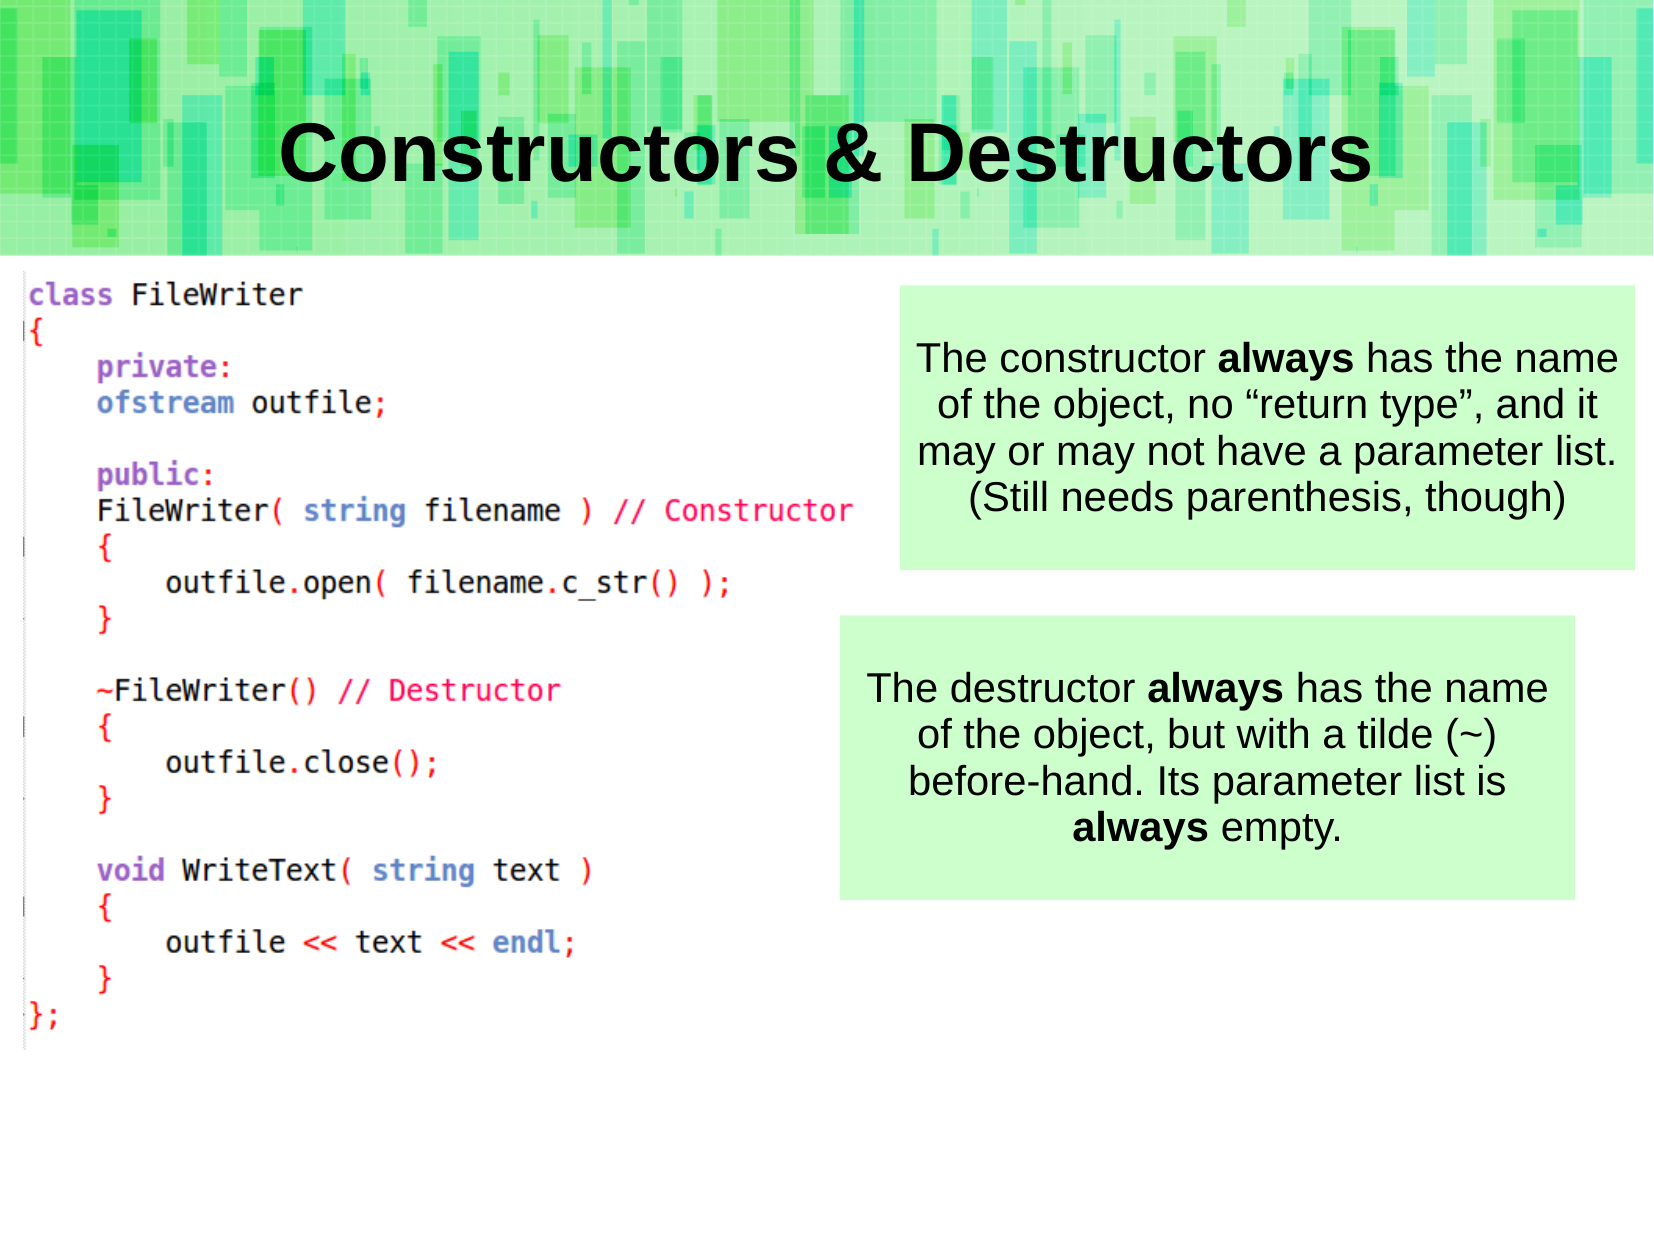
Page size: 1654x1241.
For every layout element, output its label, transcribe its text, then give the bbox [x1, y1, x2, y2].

title Constructors & Destructors [82, 49, 1571, 257]
text_box The constructor always has the name of the object, no “return type”, and it may or may not have a parameter list. (Still needs parenthesis, though) [900, 285, 1636, 571]
picture [0, 0, 1654, 1241]
text_box The destructor always has the name of the object, but with a tilde (~) before-hand. Its parameter list is always empty. [840, 615, 1576, 901]
